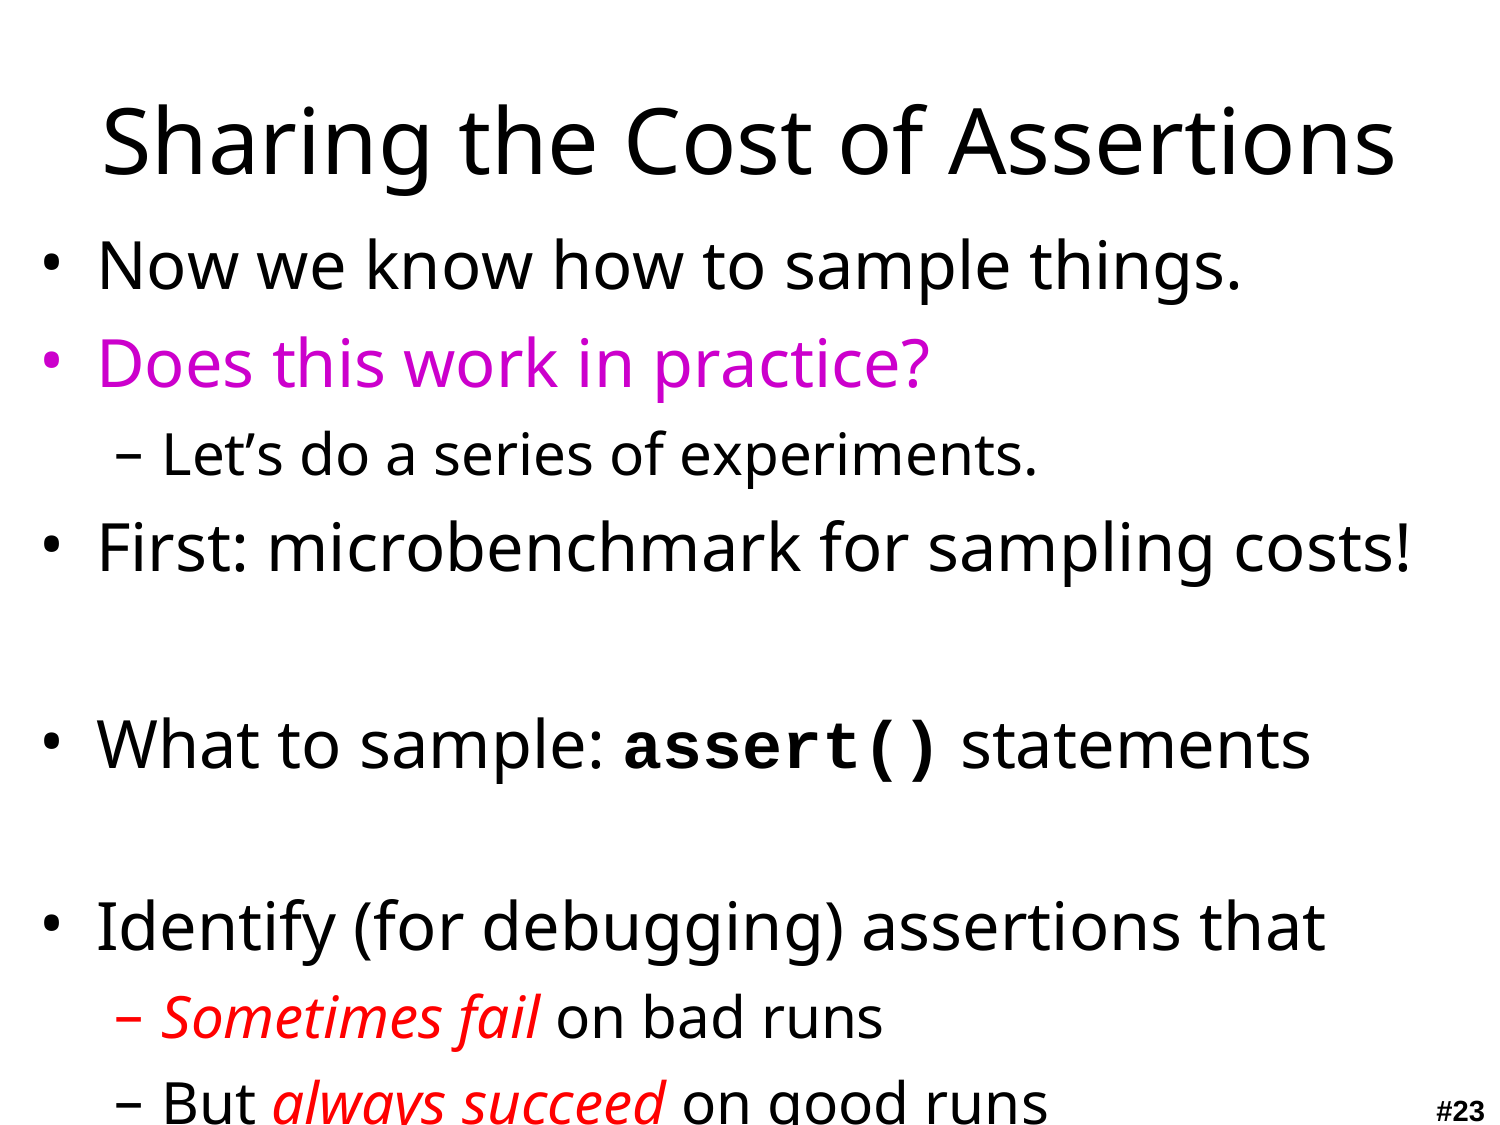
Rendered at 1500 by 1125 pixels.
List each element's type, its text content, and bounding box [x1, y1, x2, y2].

title Sharing the Cost of Assertions [24, 45, 1476, 233]
list Now we know how to sample things. Does this work in practice? Let’s do a series of experiments. First: microbenchmark for sampling costs! What to sample: assert() statements Identify (for debugging) assertions that Sometimes fail on bad runs But always succeed on good runs [24, 261, 1476, 1101]
